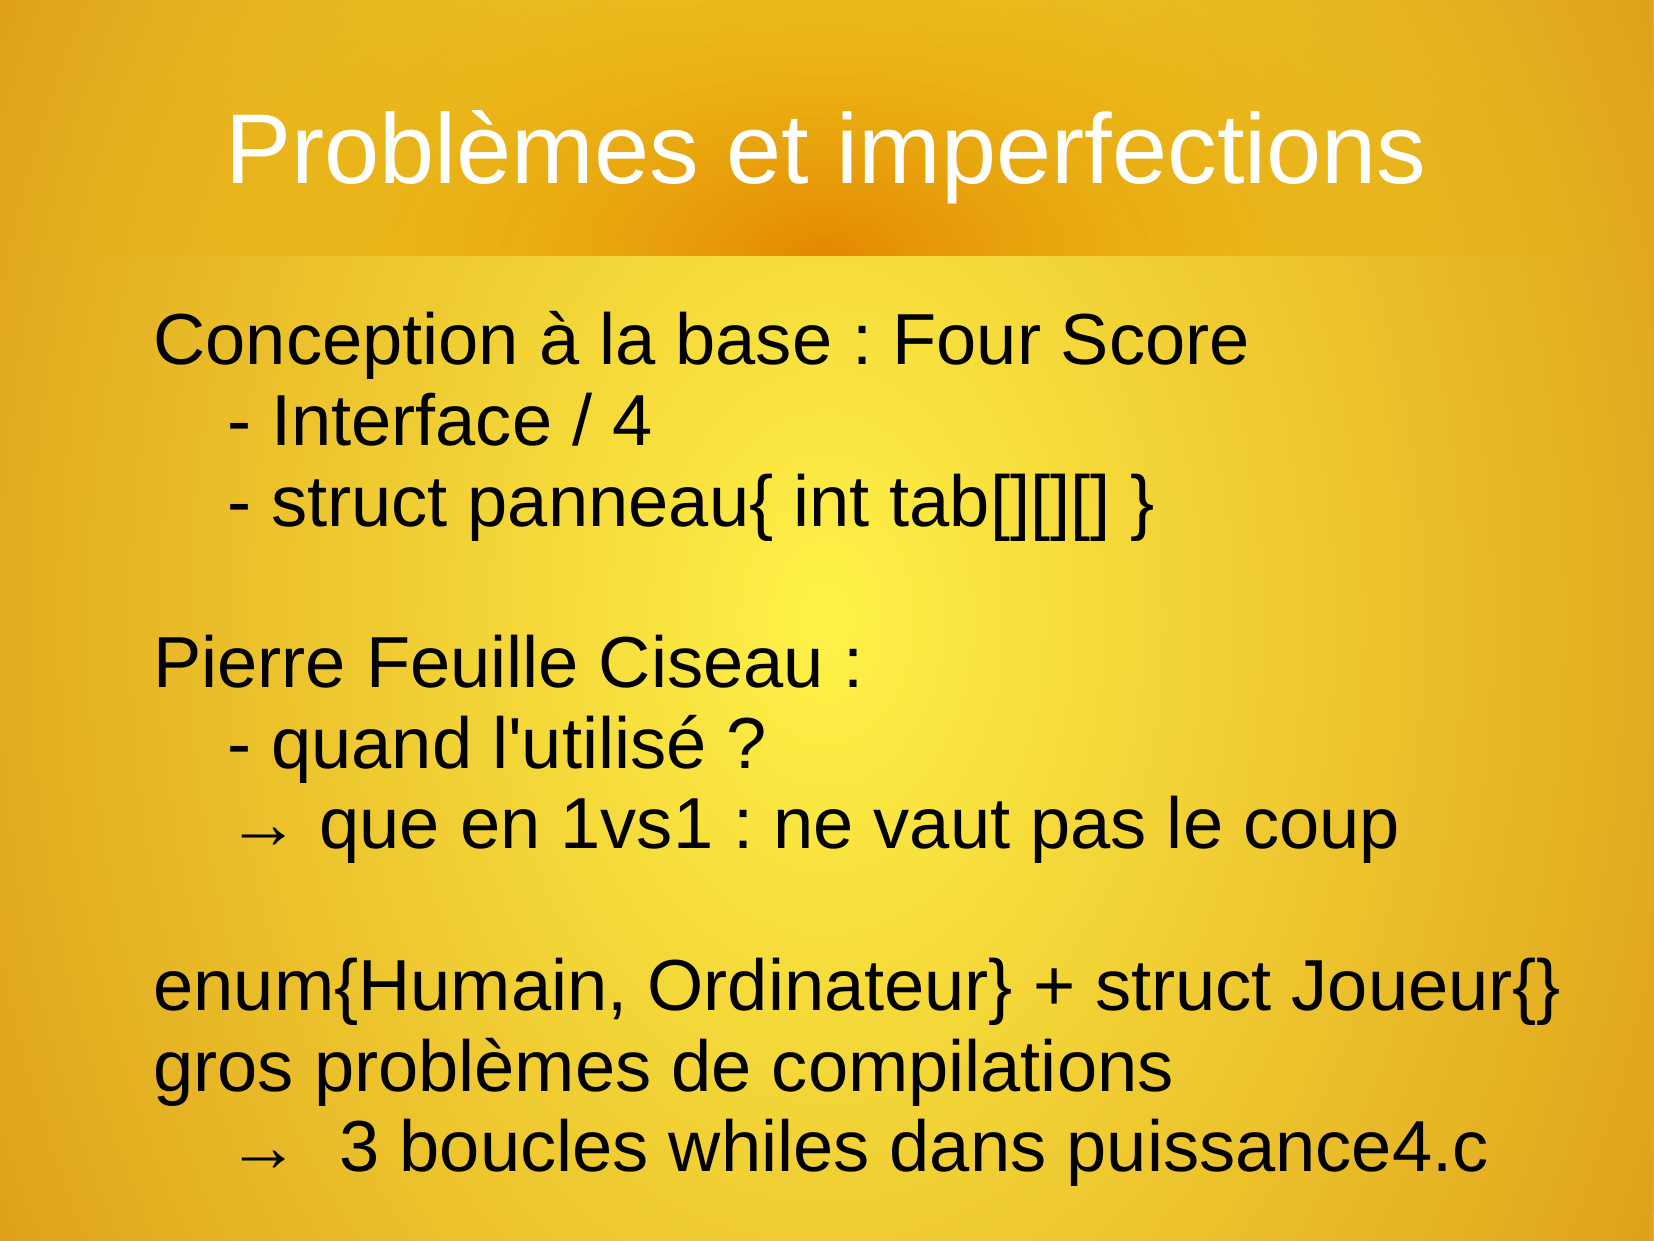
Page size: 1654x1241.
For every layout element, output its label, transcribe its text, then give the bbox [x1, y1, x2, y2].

list Conception à la base : Four Score - Interface / 4 - struct panneau{ int tab[][][] } Pierre Feuille Ciseau : - quand l'utilisé ? → que en 1vs1 : ne vaut pas le coup enum{Humain, Ordinateur} + struct Joueur{} gros problèmes de compilations → 3 boucles whiles dans puissance4.c [82, 299, 1571, 1019]
title Problèmes et imperfections [82, 47, 1571, 252]
